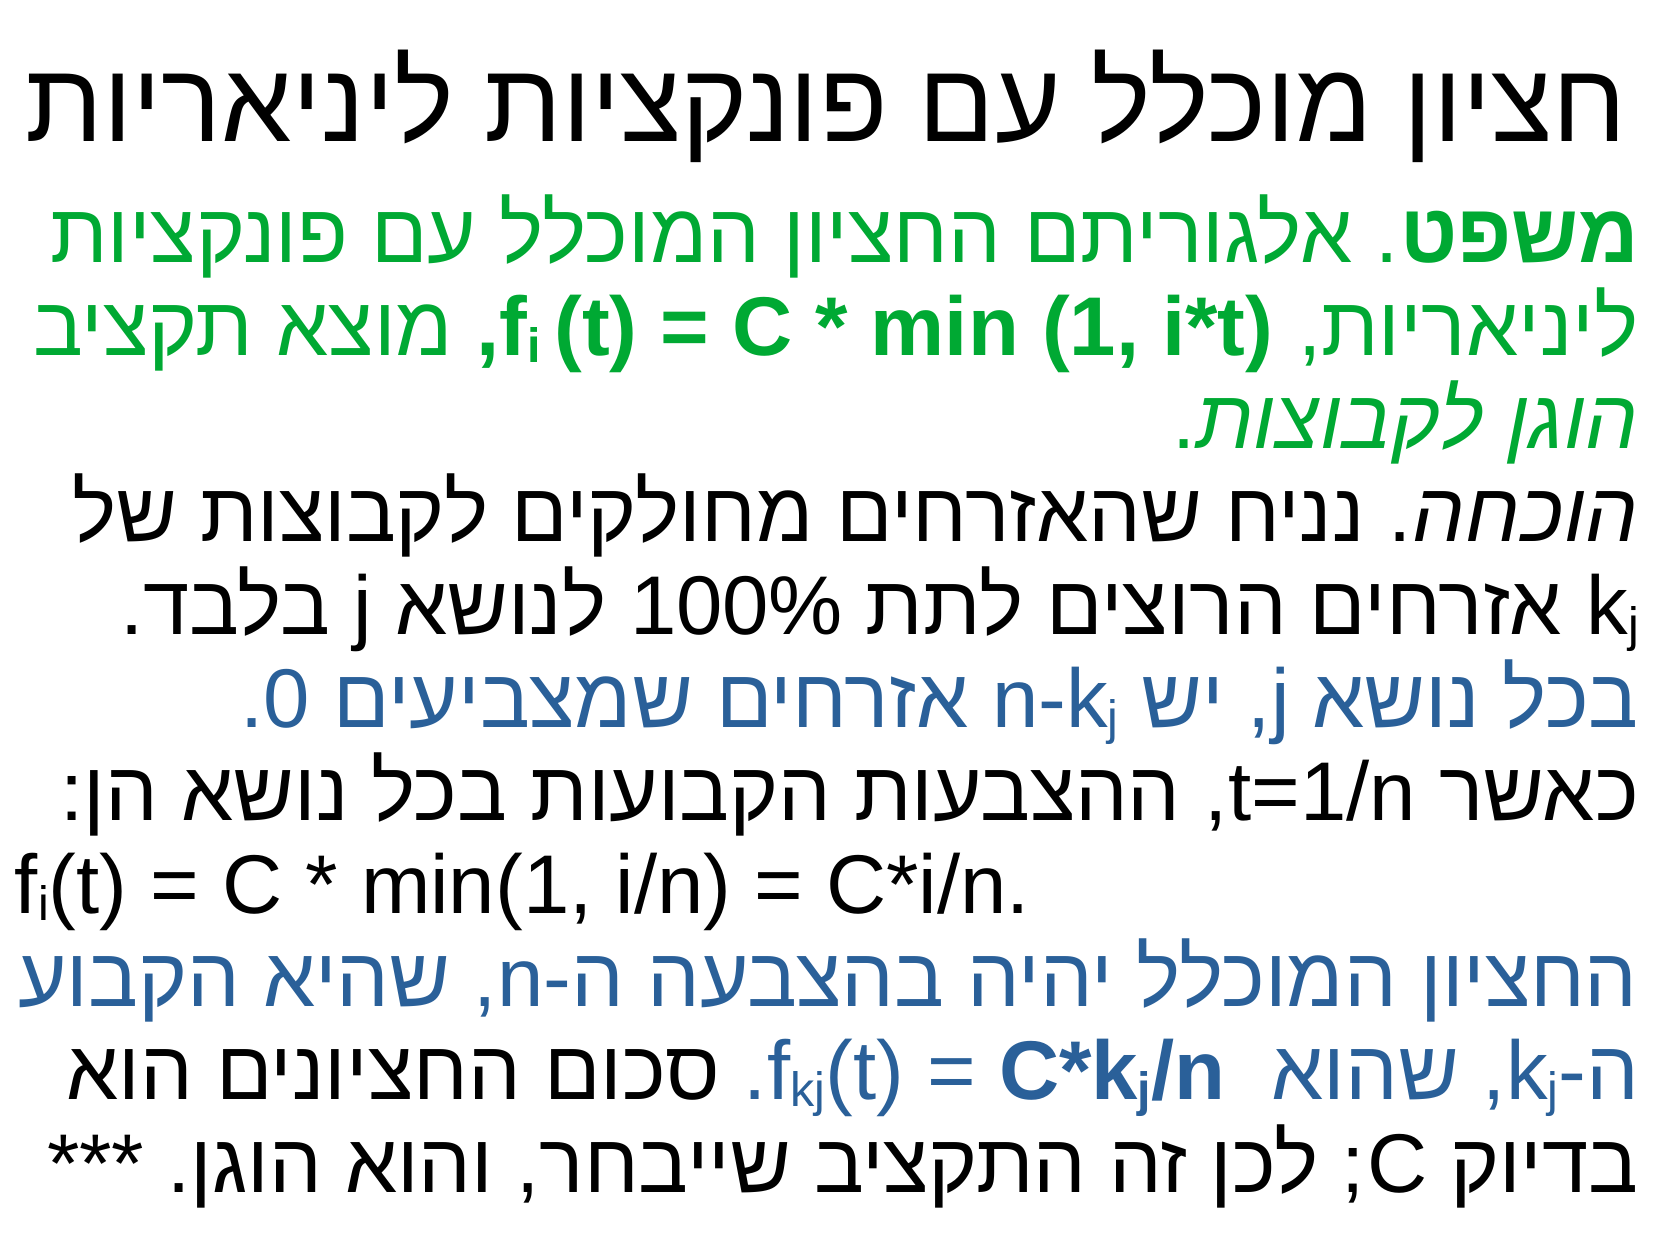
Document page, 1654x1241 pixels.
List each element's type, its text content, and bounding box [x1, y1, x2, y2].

text_box משפט. אלגוריתם החציון המוכלל עם פונקציות ליניאריות, fi (t) = C * min (1, i*t), מוצא תקציב הוגן לקבוצות. הוכחה. נניח שהאזרחים מחולקים לקבוצות של kj אזרחים הרוצים לתת 100% לנושא j בלבד. בכל נושא j, יש n-kj אזרחים שמצביעים 0. כאשר t=1/n, ההצבעות הקבועות בכל נושא הן: fi(t) = C * min(1, i/n) = C*i/n. החציון המוכלל יהיה בהצבעה ה-n, שהיא הקבוע ה-kj, שהוא fkj(t) = C*kj/n. סכום החציונים הוא בדיוק C; לכן זה התקציב שייבחר, והוא הוגן. *** [0, 180, 1654, 1219]
title חציון מוכלל עם פונקציות ליניאריות [0, 0, 1654, 180]
